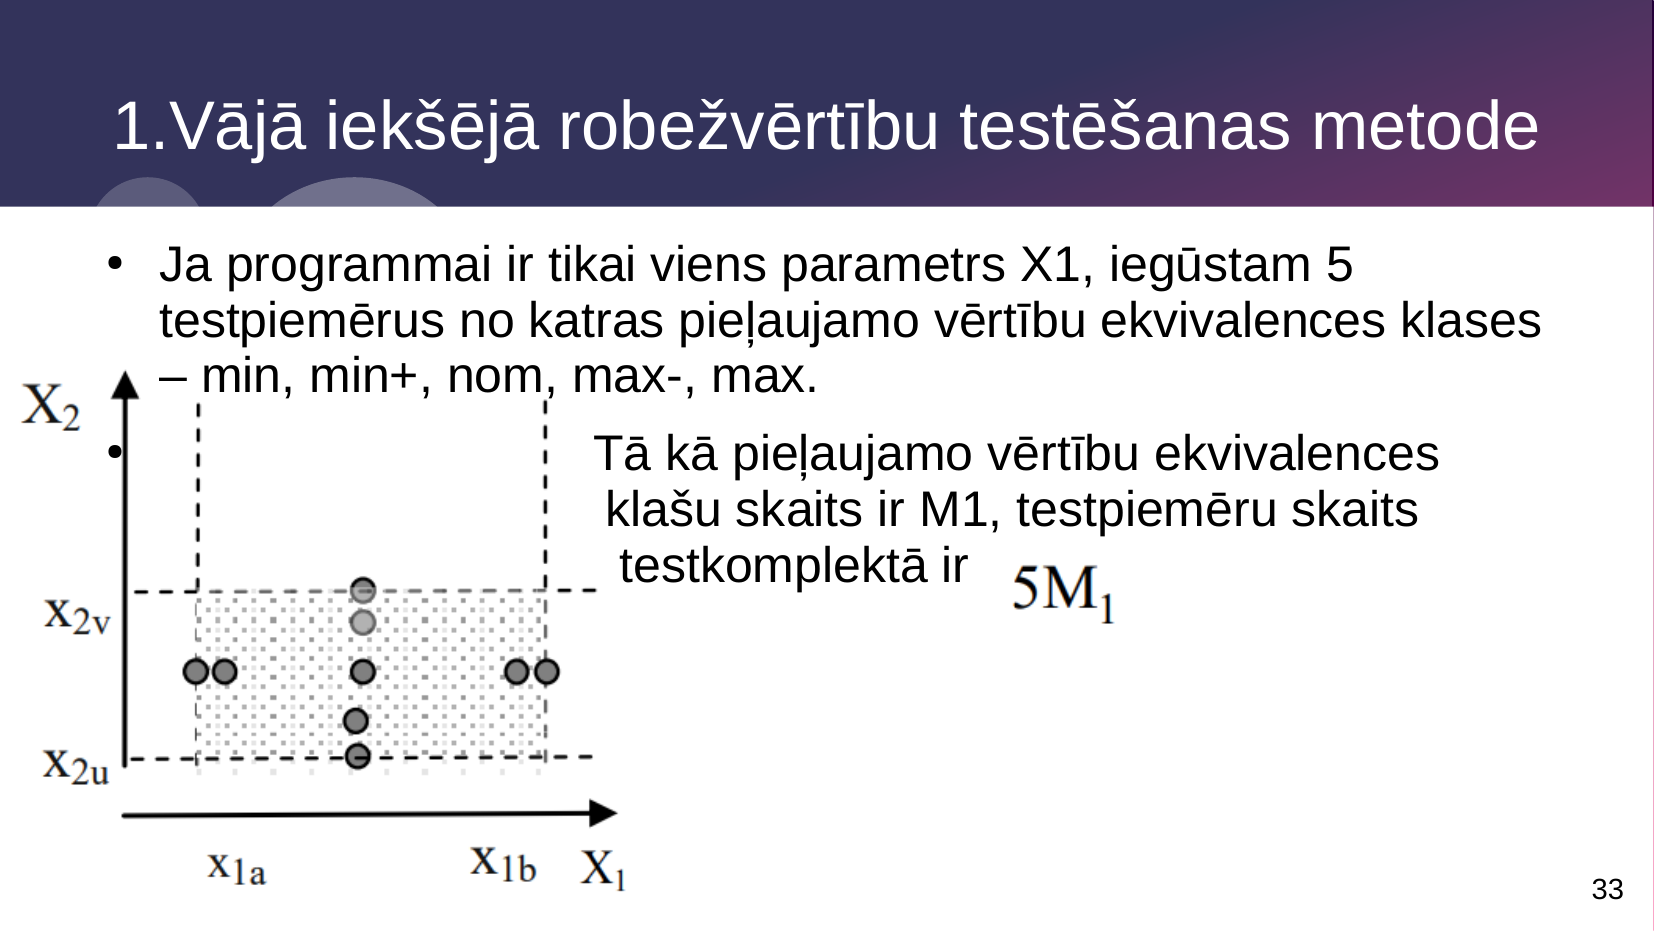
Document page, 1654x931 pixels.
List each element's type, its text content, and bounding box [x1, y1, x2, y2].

list Ja programmai ir tikai viens parametrs X1, iegūstam 5 testpiemērus no katras pieļaujamo vērtību ekvivalences klases – min, min+, nom, max-, max. Tā kā pieļaujamo vērtību ekvivalences klašu skaits ir M1, testpiemēru skaits testkomplektā ir [88, 236, 1565, 827]
picture [1007, 545, 1126, 638]
title 1.Vājā iekšējā robežvērtību testēšanas metode [88, 44, 1565, 207]
picture [3, 337, 638, 910]
